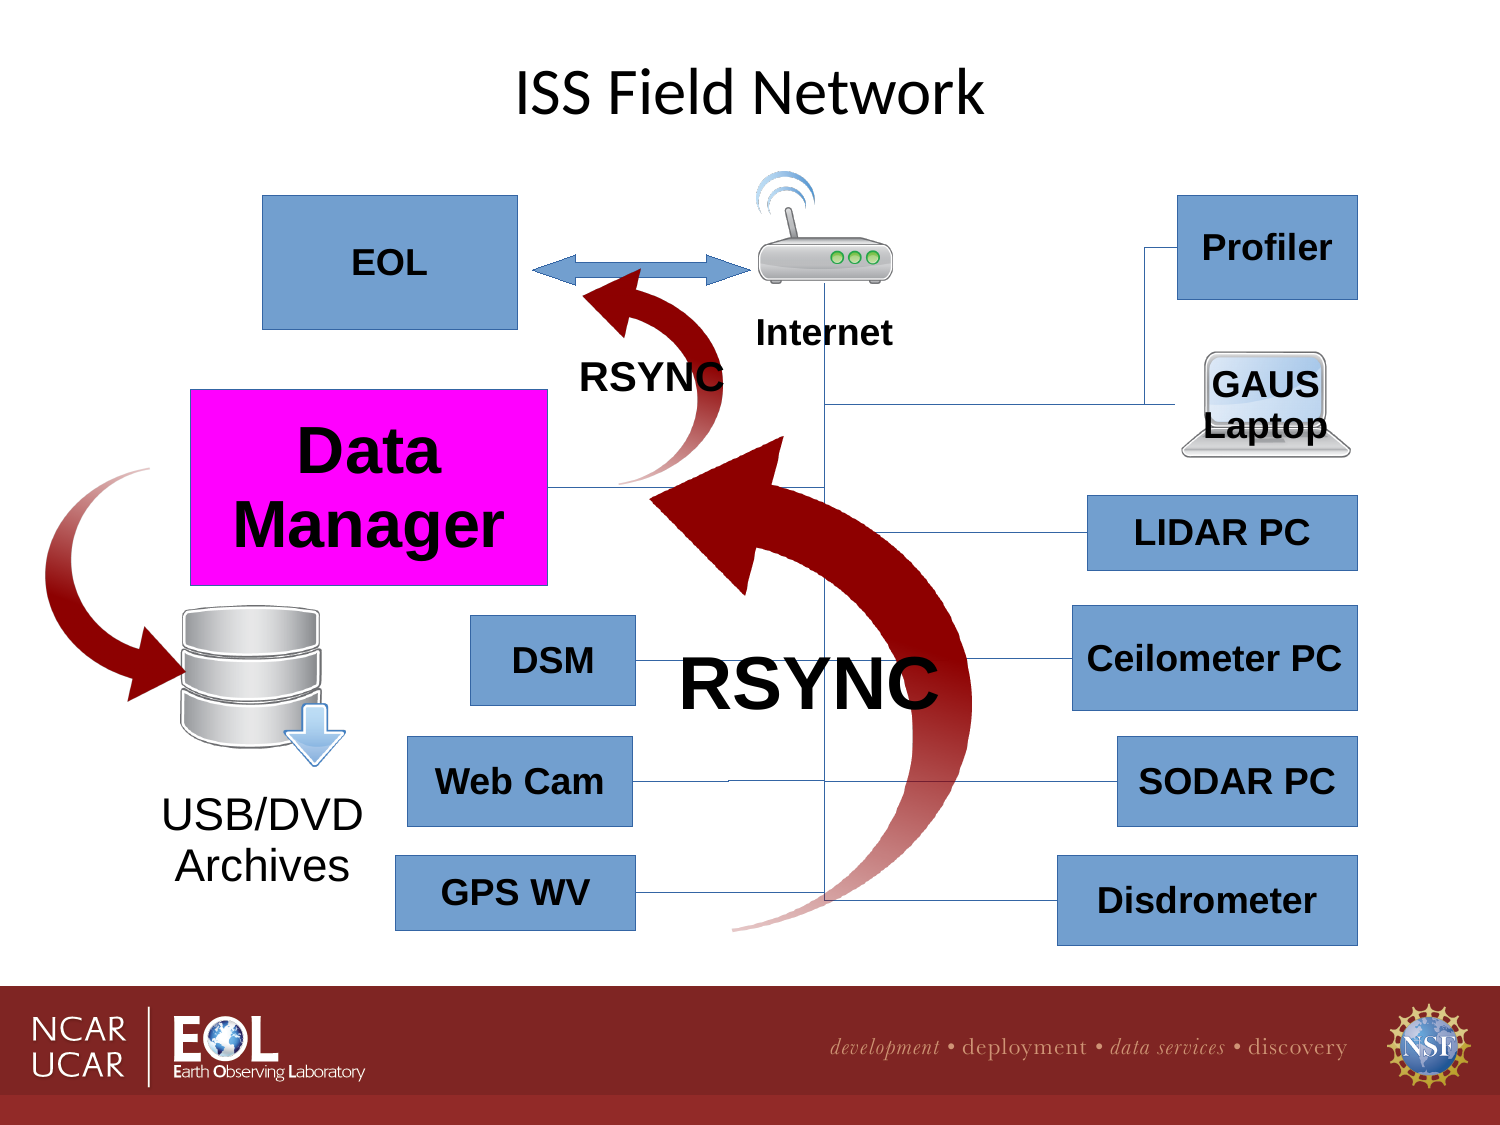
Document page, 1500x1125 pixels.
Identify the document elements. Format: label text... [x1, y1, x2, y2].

picture [577, 265, 983, 939]
text_box Ceilometer PC [1072, 605, 1358, 711]
picture [40, 464, 346, 767]
text_box Profiler [1177, 195, 1358, 300]
text_box EOL [262, 195, 518, 330]
text_box DSM [470, 615, 636, 706]
picture [756, 171, 893, 284]
picture [0, 986, 1500, 1125]
picture [1174, 344, 1358, 465]
text_box GPS WV [395, 855, 636, 931]
text_box LIDAR PC [1087, 495, 1358, 571]
text_box Disdrometer [1057, 855, 1358, 946]
text_box SODAR PC [1117, 736, 1358, 827]
text_box Web Cam [407, 736, 633, 827]
text_box [532, 254, 751, 286]
title ISS Field Network [75, 45, 1425, 150]
text_box Data Manager [190, 389, 548, 586]
